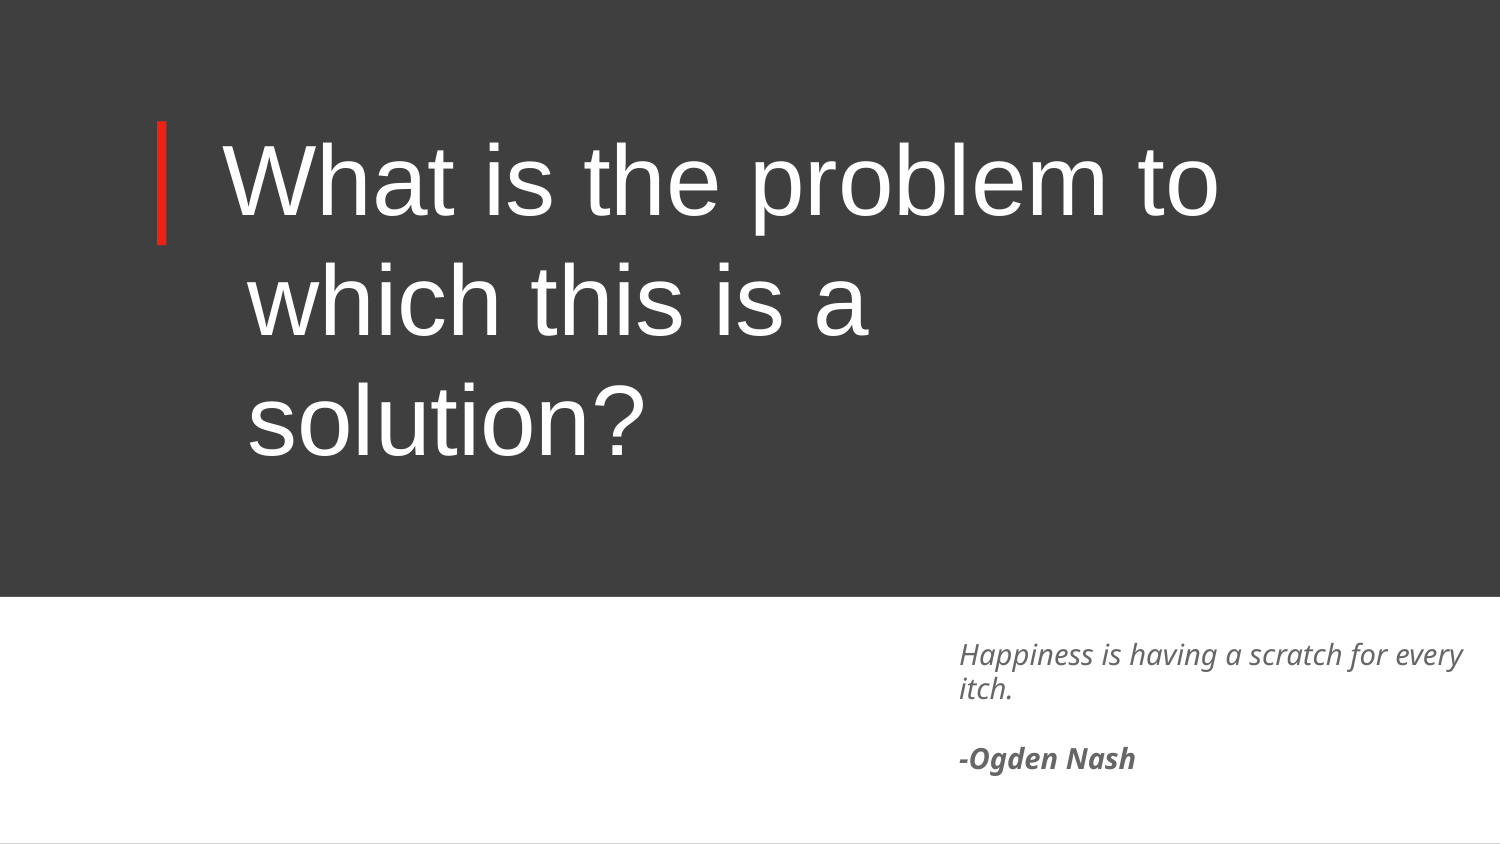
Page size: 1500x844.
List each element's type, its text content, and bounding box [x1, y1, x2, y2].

title What is the problem to which this is a solution? [207, 108, 1238, 547]
text_box Happiness is having a scratch for every itch. -Ogden Nash [944, 620, 1484, 825]
